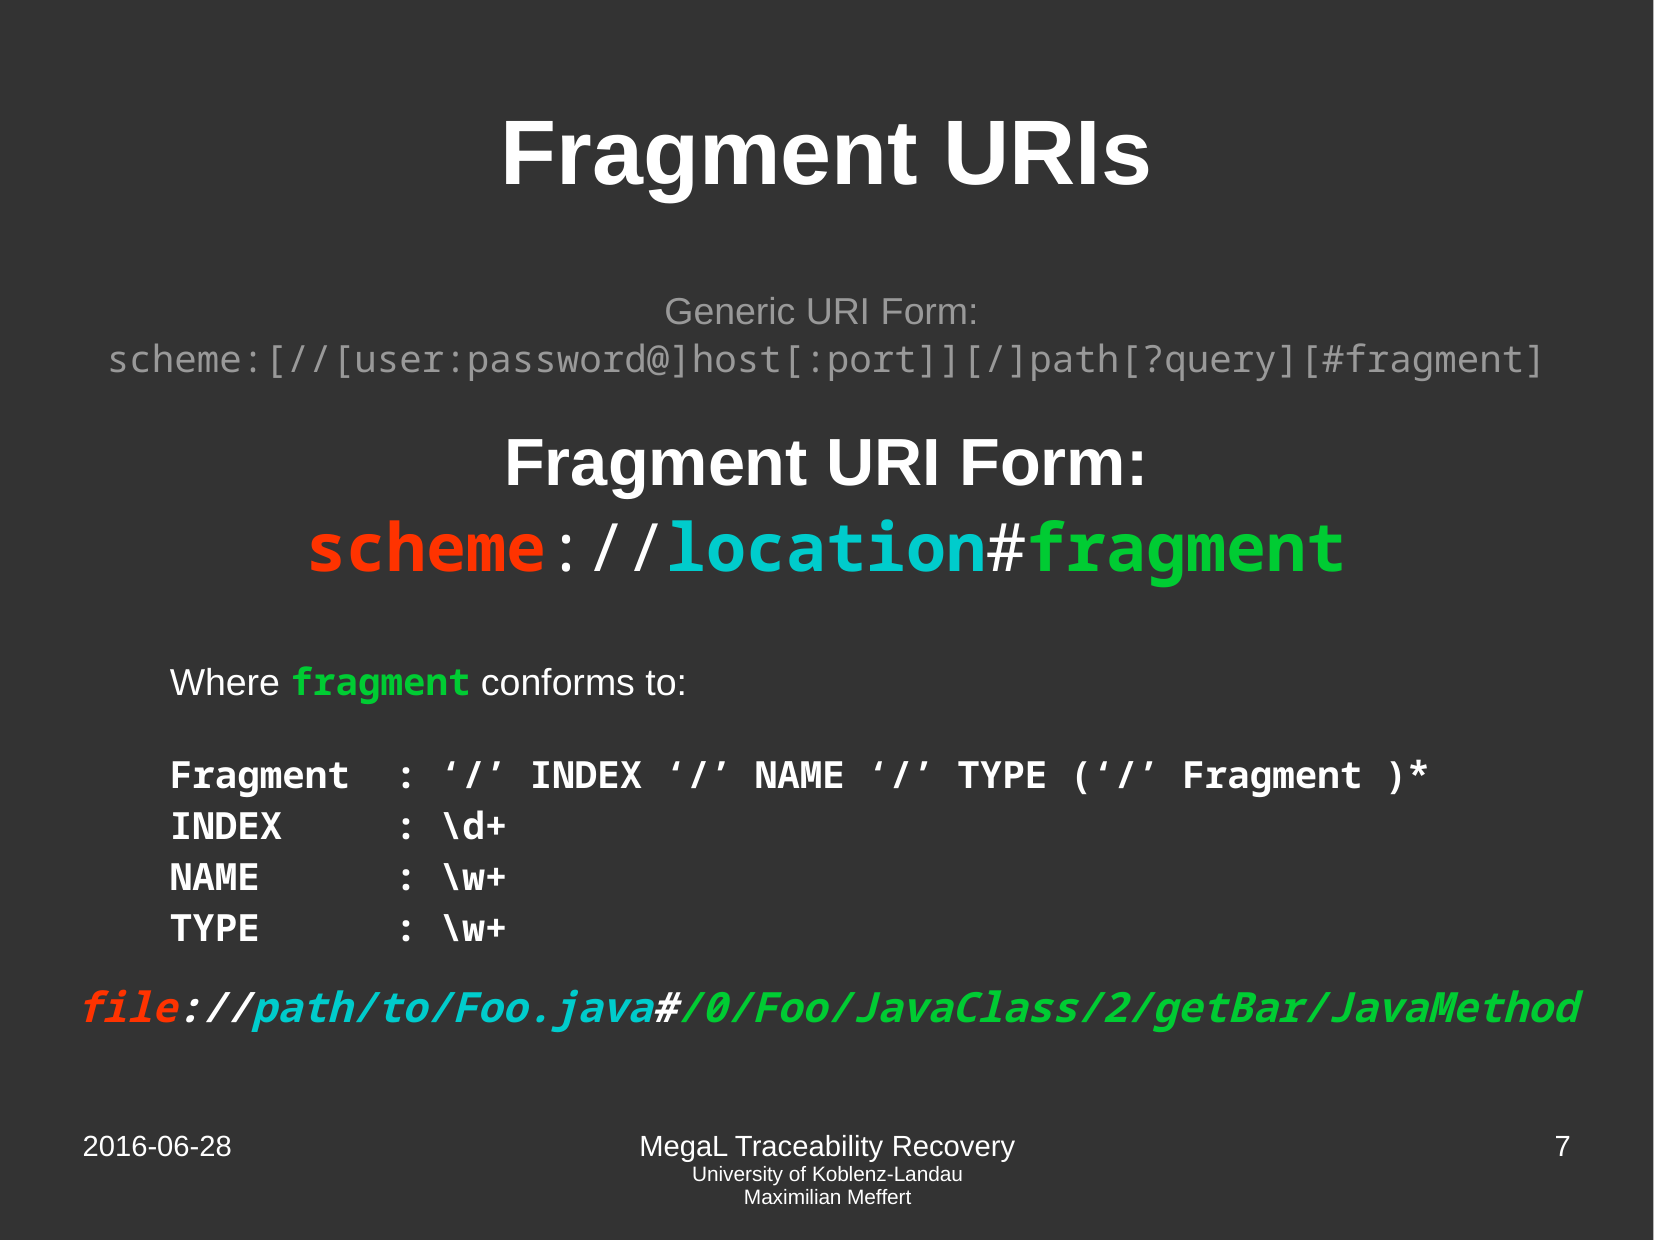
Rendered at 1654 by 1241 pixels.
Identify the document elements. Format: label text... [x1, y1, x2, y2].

text_box Where fragment conforms to: Fragment : ‘/’ INDEX ‘/’ NAME ‘/’ TYPE (‘/’ Fragment )* INDEX : \d+ NAME : \w+ TYPE : \w+ [155, 648, 1499, 897]
text_box file://path/to/Foo.java#/0/Foo/JavaClass/2/getBar/JavaMethod [31, 970, 1622, 1036]
title Fragment URIs [82, 49, 1571, 257]
text_box Generic URI Form: scheme:[//[user:password@]host[:port]][/]path[?query][#fragment] Fragment URI Form: scheme://location#fragment [79, 282, 1574, 583]
